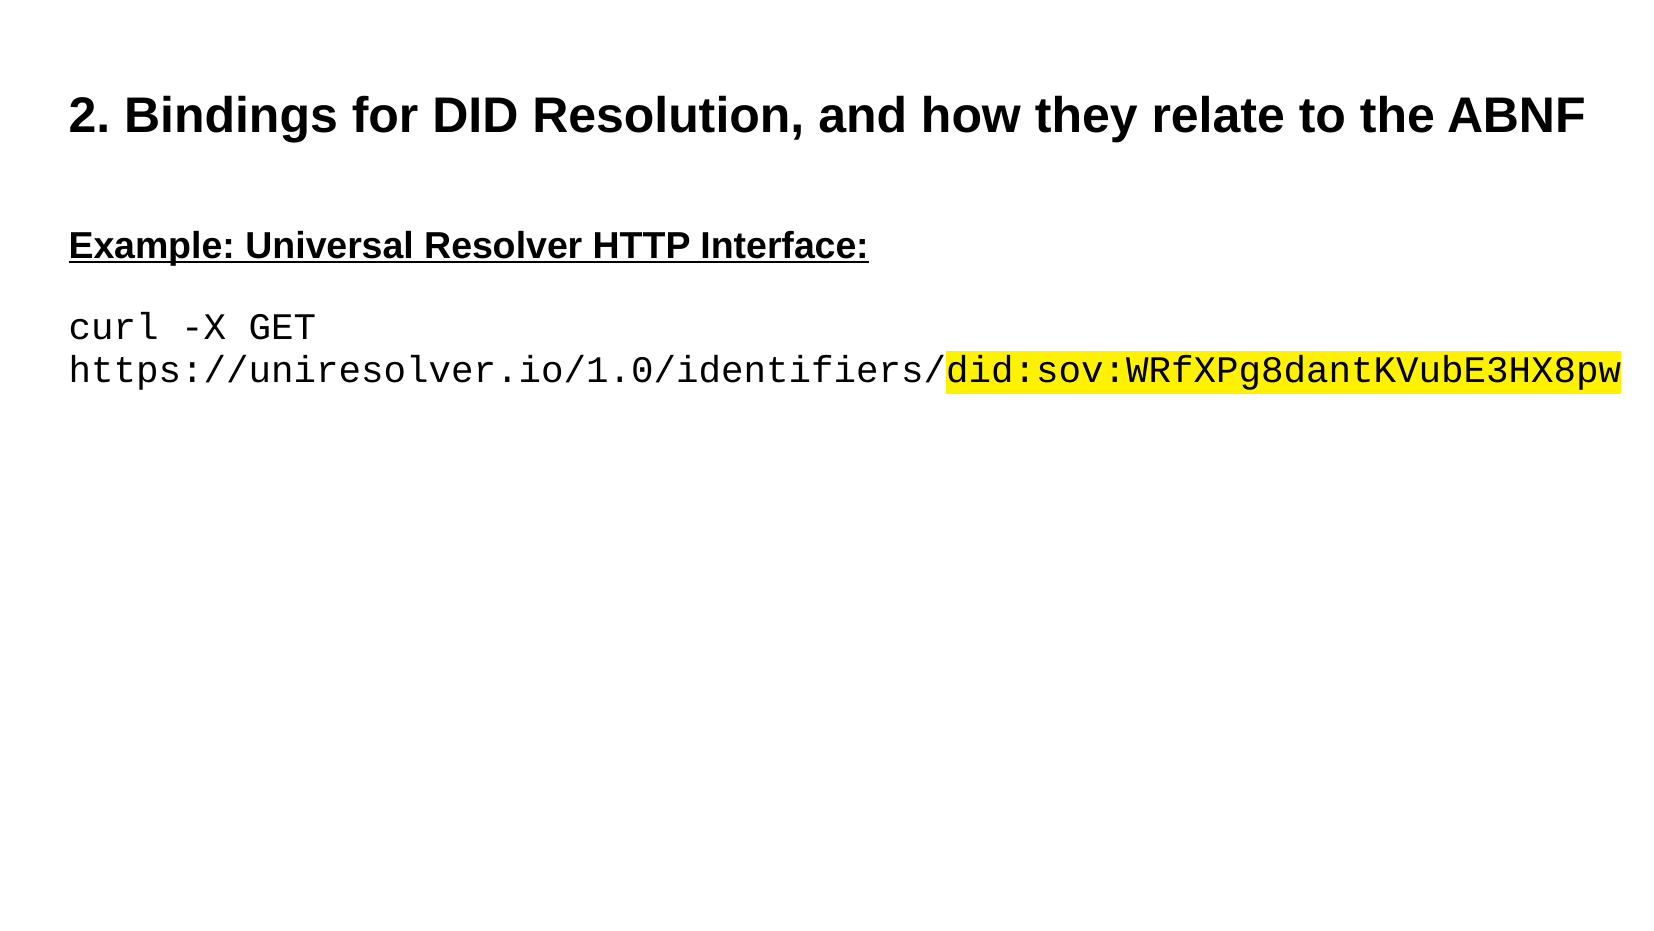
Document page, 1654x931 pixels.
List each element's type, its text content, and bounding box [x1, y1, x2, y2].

text_box Example: Universal Resolver HTTP Interface: curl -X GET https://uniresolver.io/1.0/identifiers/did:sov:WRfXPg8dantKVubE3HX8pw [68, 203, 1654, 415]
title 2. Bindings for DID Resolution, and how they relate to the ABNF [59, 37, 1597, 193]
